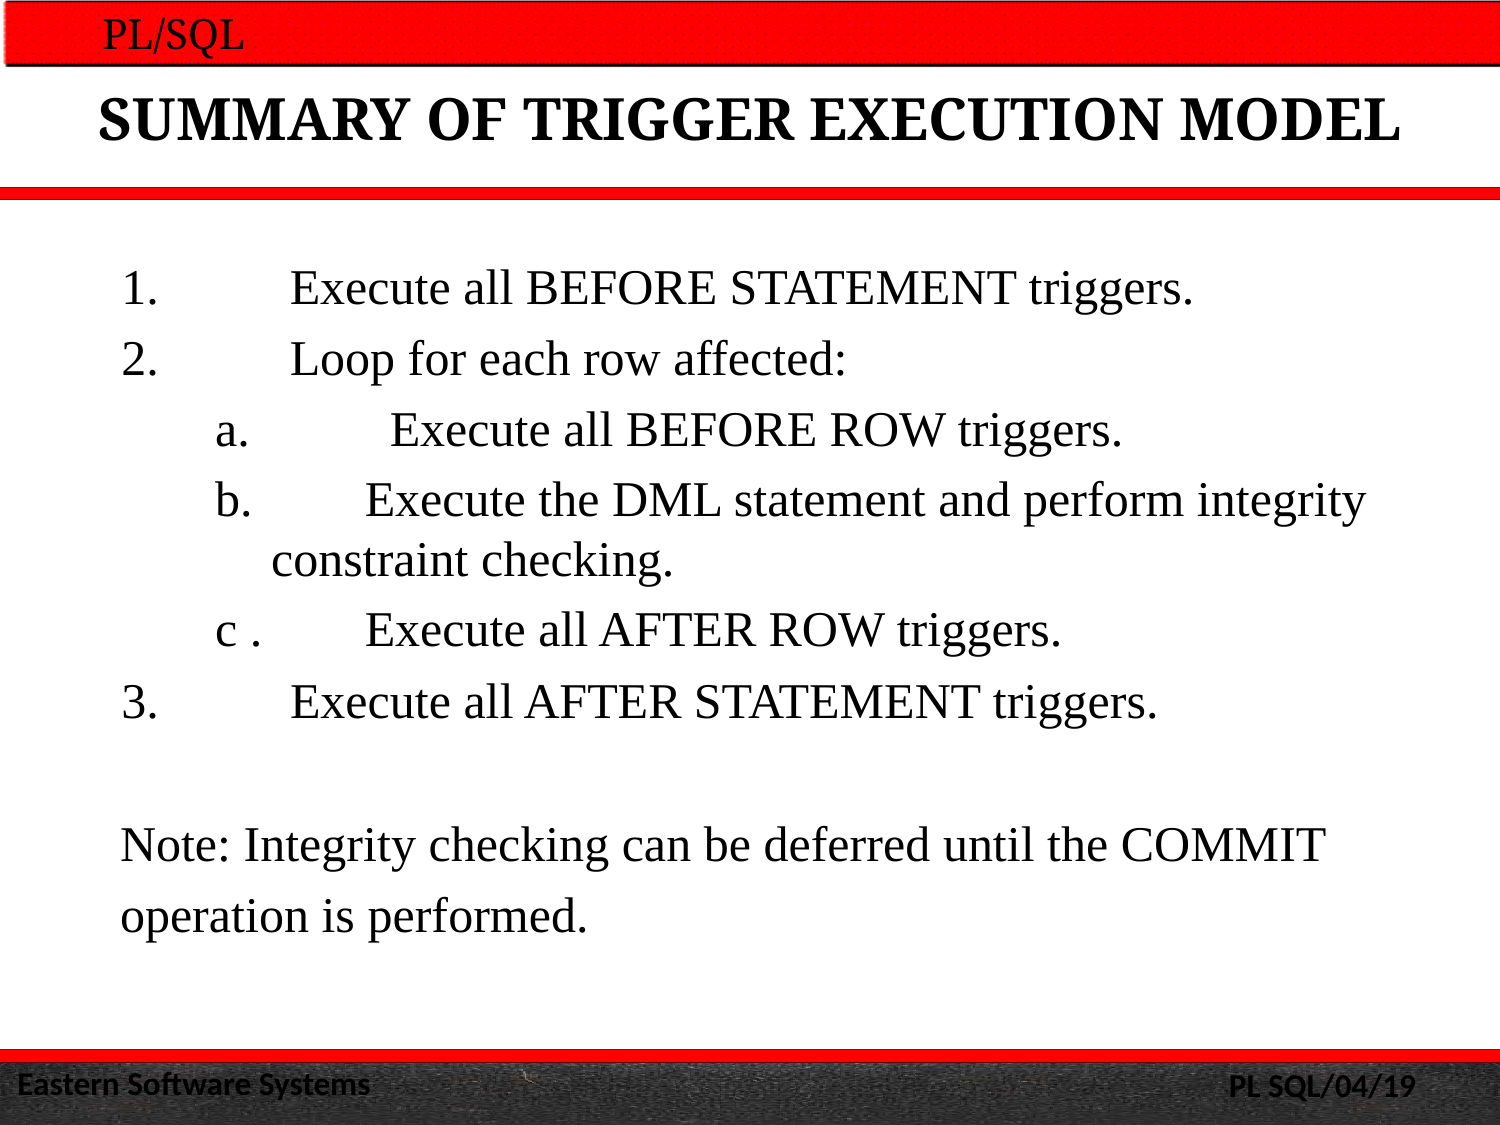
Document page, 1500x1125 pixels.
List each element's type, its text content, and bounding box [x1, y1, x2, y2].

text_box PL SQL/04/19 [373, 1056, 1500, 1125]
text_box SUMMARY OF TRIGGER EXECUTION MODEL [0, 75, 1500, 160]
text_box PL/SQL [87, 0, 288, 65]
picture [0, 187, 1500, 200]
picture [0, 1049, 1500, 1125]
text_box 1. Execute all BEFORE STATEMENT triggers. 2. Loop for each row affected: a. Execute all BEFORE ROW triggers. b. Execute the DML statement and perform integrity constraint checking. c . Execute all AFTER ROW triggers. 3. Execute all AFTER STATEMENT triggers. Note: Integrity checking can be deferred until the COMMIT operation is performed. [87, 246, 1388, 951]
picture [0, 0, 1500, 69]
text_box Eastern Software Systems [2, 1054, 394, 1110]
